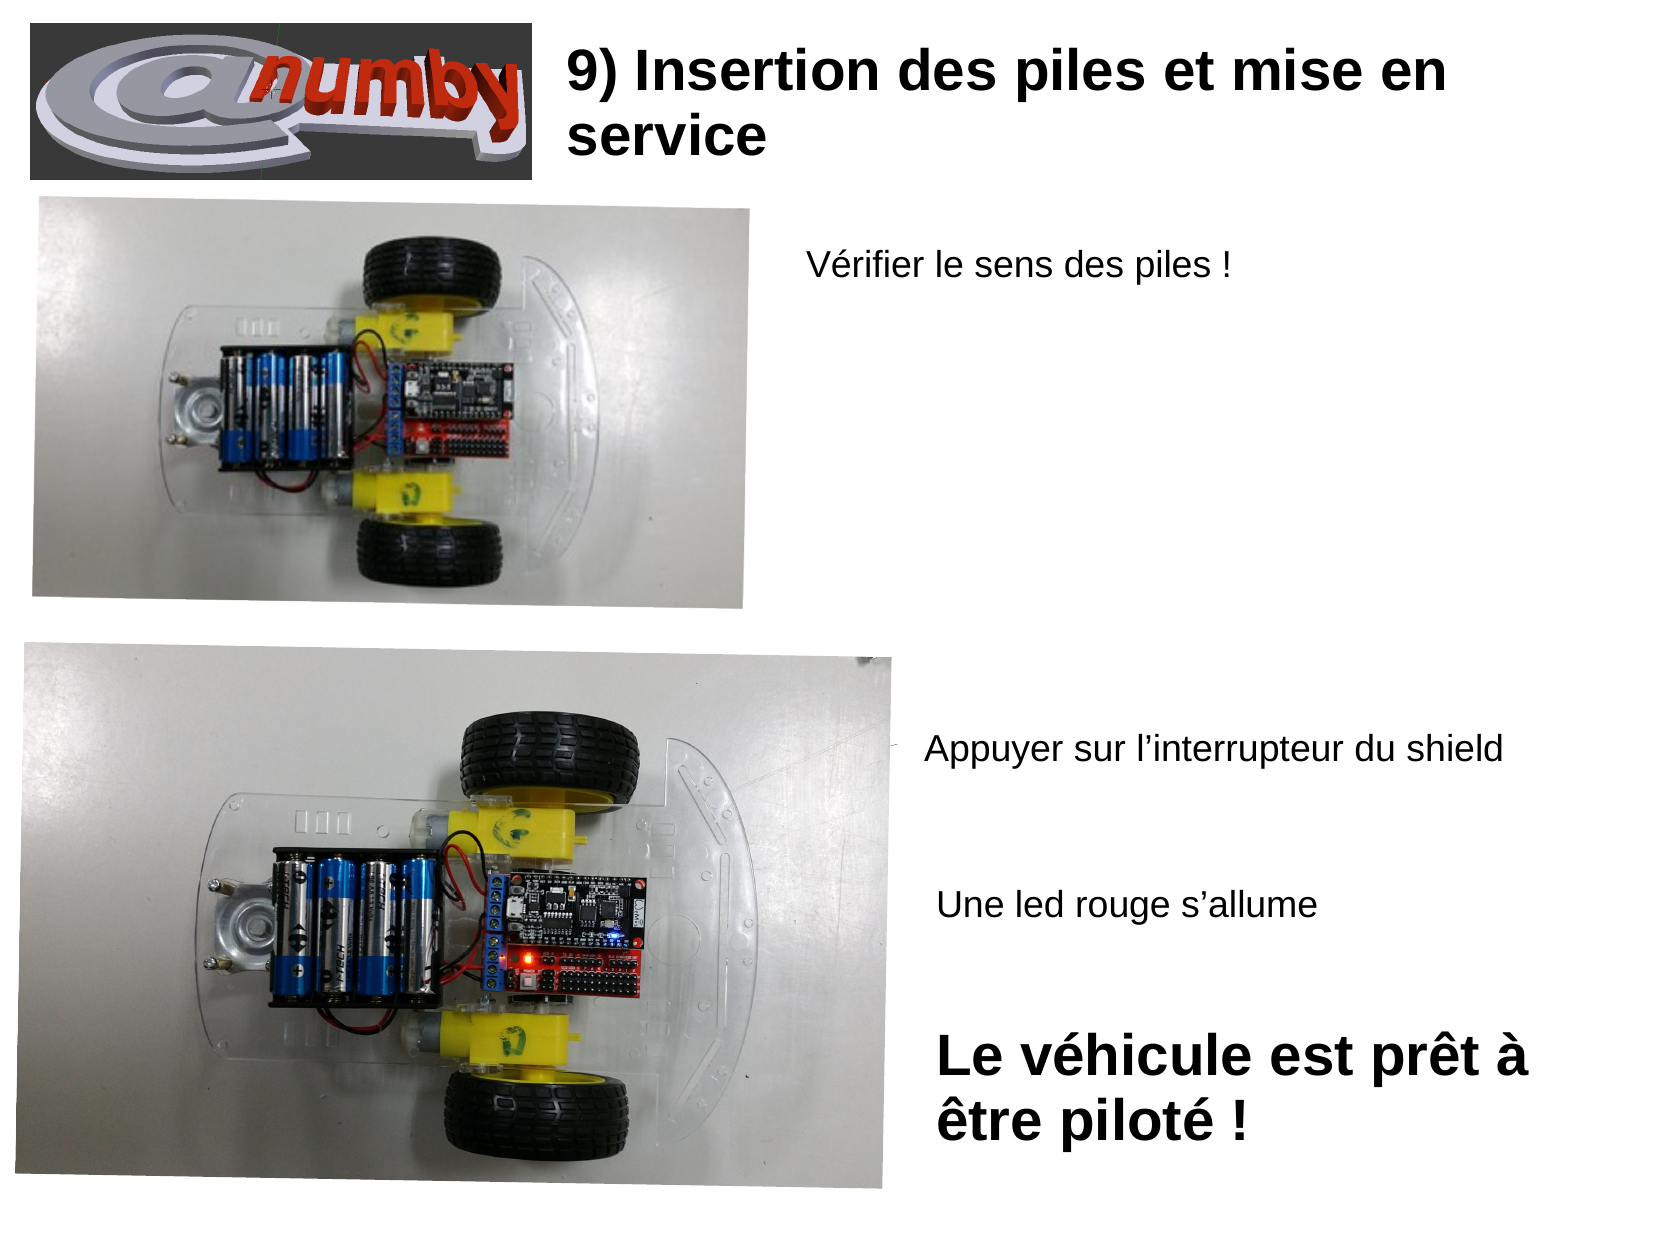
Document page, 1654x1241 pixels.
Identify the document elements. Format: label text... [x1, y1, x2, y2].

text_box Vérifier le sens des piles ! [791, 236, 1536, 308]
title 9) Insertion des piles et mise en service [566, 29, 1654, 178]
picture [15, 642, 892, 1189]
picture [30, 23, 532, 180]
picture [31, 195, 750, 609]
text_box Le véhicule est prêt à être piloté ! [921, 1015, 1607, 1161]
text_box Appuyer sur l’interrupteur du shield [909, 720, 1571, 792]
text_box Une led rouge s’allume [921, 876, 1501, 934]
